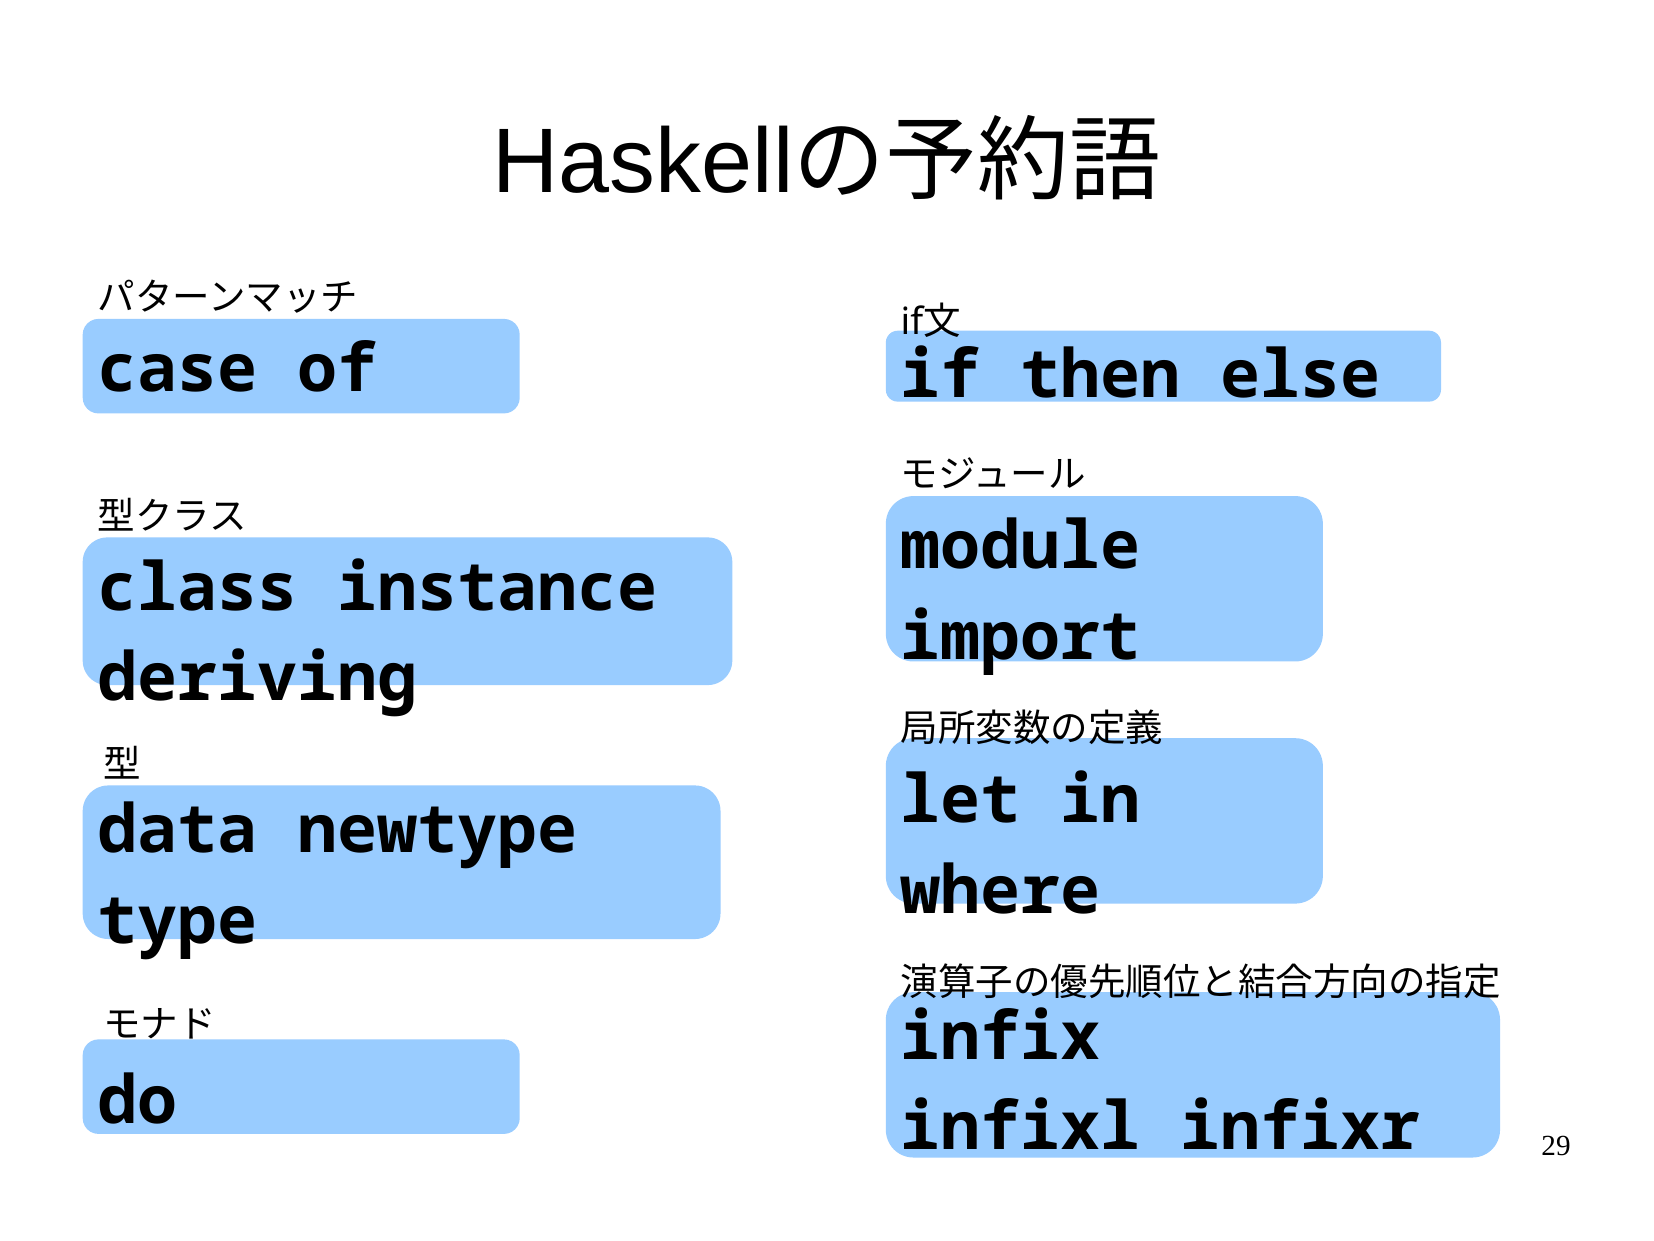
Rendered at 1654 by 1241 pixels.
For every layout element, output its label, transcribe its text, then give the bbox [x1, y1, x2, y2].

text_box [894, 998, 1501, 1158]
title Haskellの予約語 [82, 49, 1571, 257]
text_box 演算子の優先順位と結合方向の指定 [885, 944, 1516, 998]
text_box 型クラス [82, 478, 263, 531]
text_box モナド [88, 986, 231, 1039]
text_box infix infixl infixr [885, 998, 1436, 1150]
text_box [993, 496, 1323, 662]
text_box case of [82, 312, 393, 405]
text_box class instance deriving [82, 531, 673, 701]
text_box モジュール [885, 437, 1103, 490]
text_box [86, 1039, 520, 1134]
text_box [633, 785, 721, 940]
text_box [1156, 738, 1323, 904]
text_box module import [885, 490, 1156, 660]
text_box let in where [885, 744, 1156, 913]
text_box [673, 537, 733, 686]
text_box 型 [88, 726, 156, 779]
text_box if文 [885, 283, 991, 337]
text_box data newtype type [82, 773, 633, 943]
text_box 局所変数の定義 [885, 690, 1178, 744]
text_box [84, 318, 520, 414]
text_box [1396, 330, 1442, 402]
text_box パターンマッチ [82, 259, 375, 313]
text_box do [82, 1045, 193, 1138]
text_box if then else [885, 318, 1396, 411]
